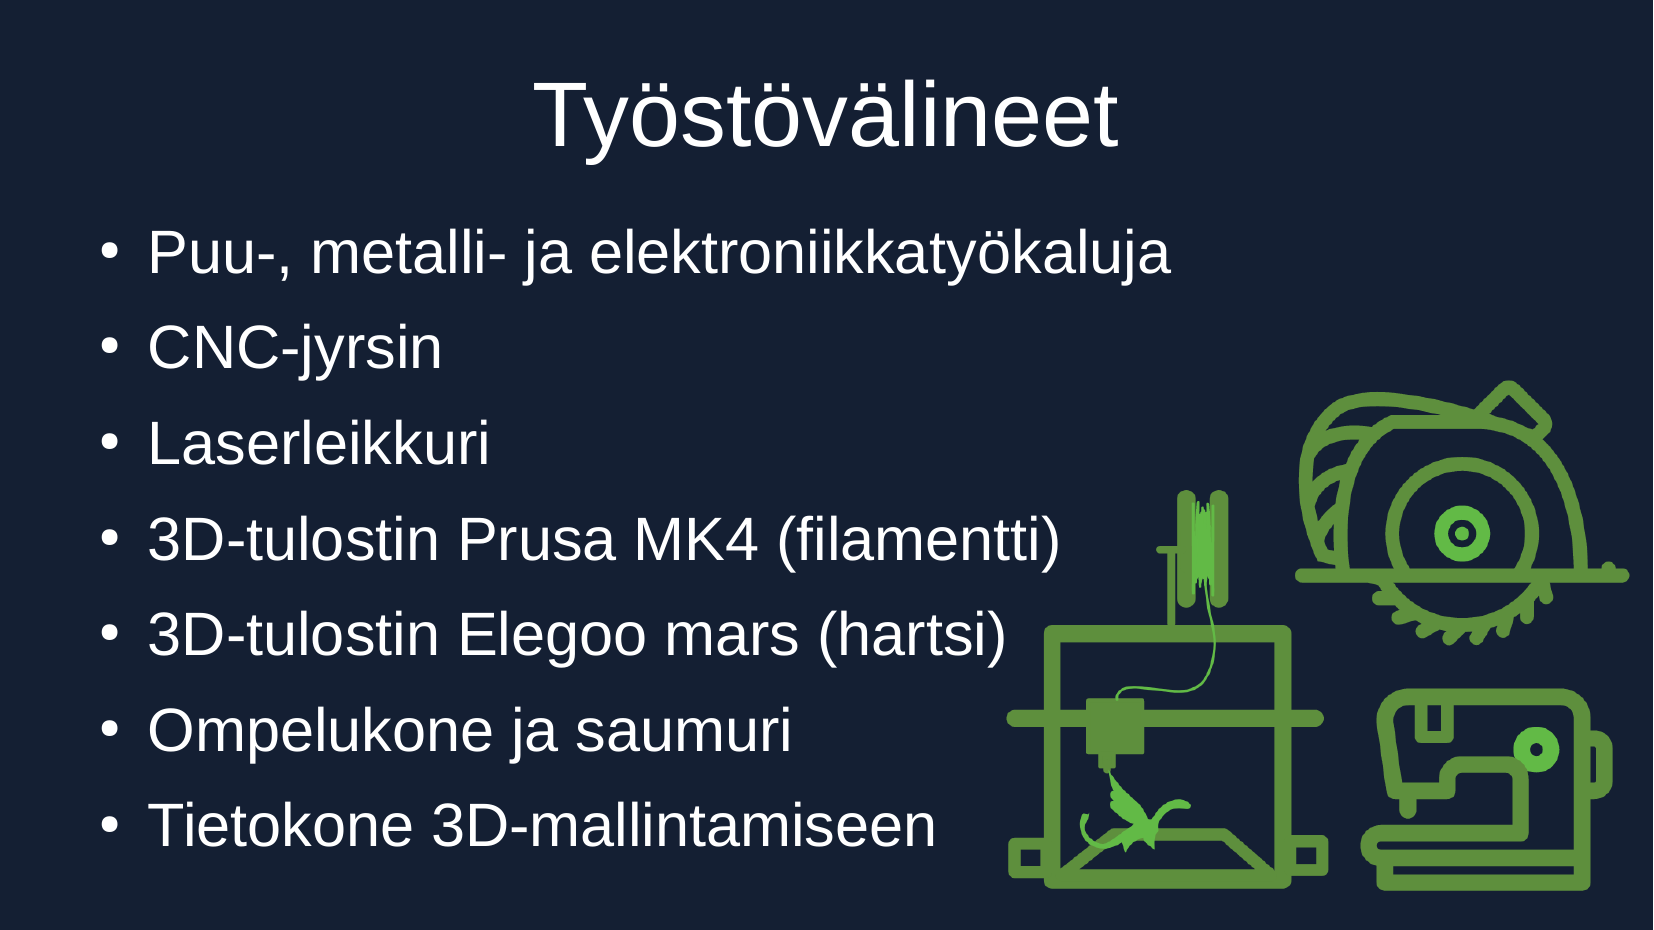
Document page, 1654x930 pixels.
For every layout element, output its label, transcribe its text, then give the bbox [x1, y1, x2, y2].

title Työstövälineet [82, 37, 1571, 193]
list Puu-, metalli- ja elektroniikka­työkaluja CNC-jyrsin Laserleikkuri 3D-tulostin Prusa MK4 (filamentti) 3D-tulostin Elegoo mars (hartsi) Ompelukone ja saumuri Tietokone 3D-mallintamiseen [82, 217, 1571, 863]
picture [1000, 373, 1635, 901]
